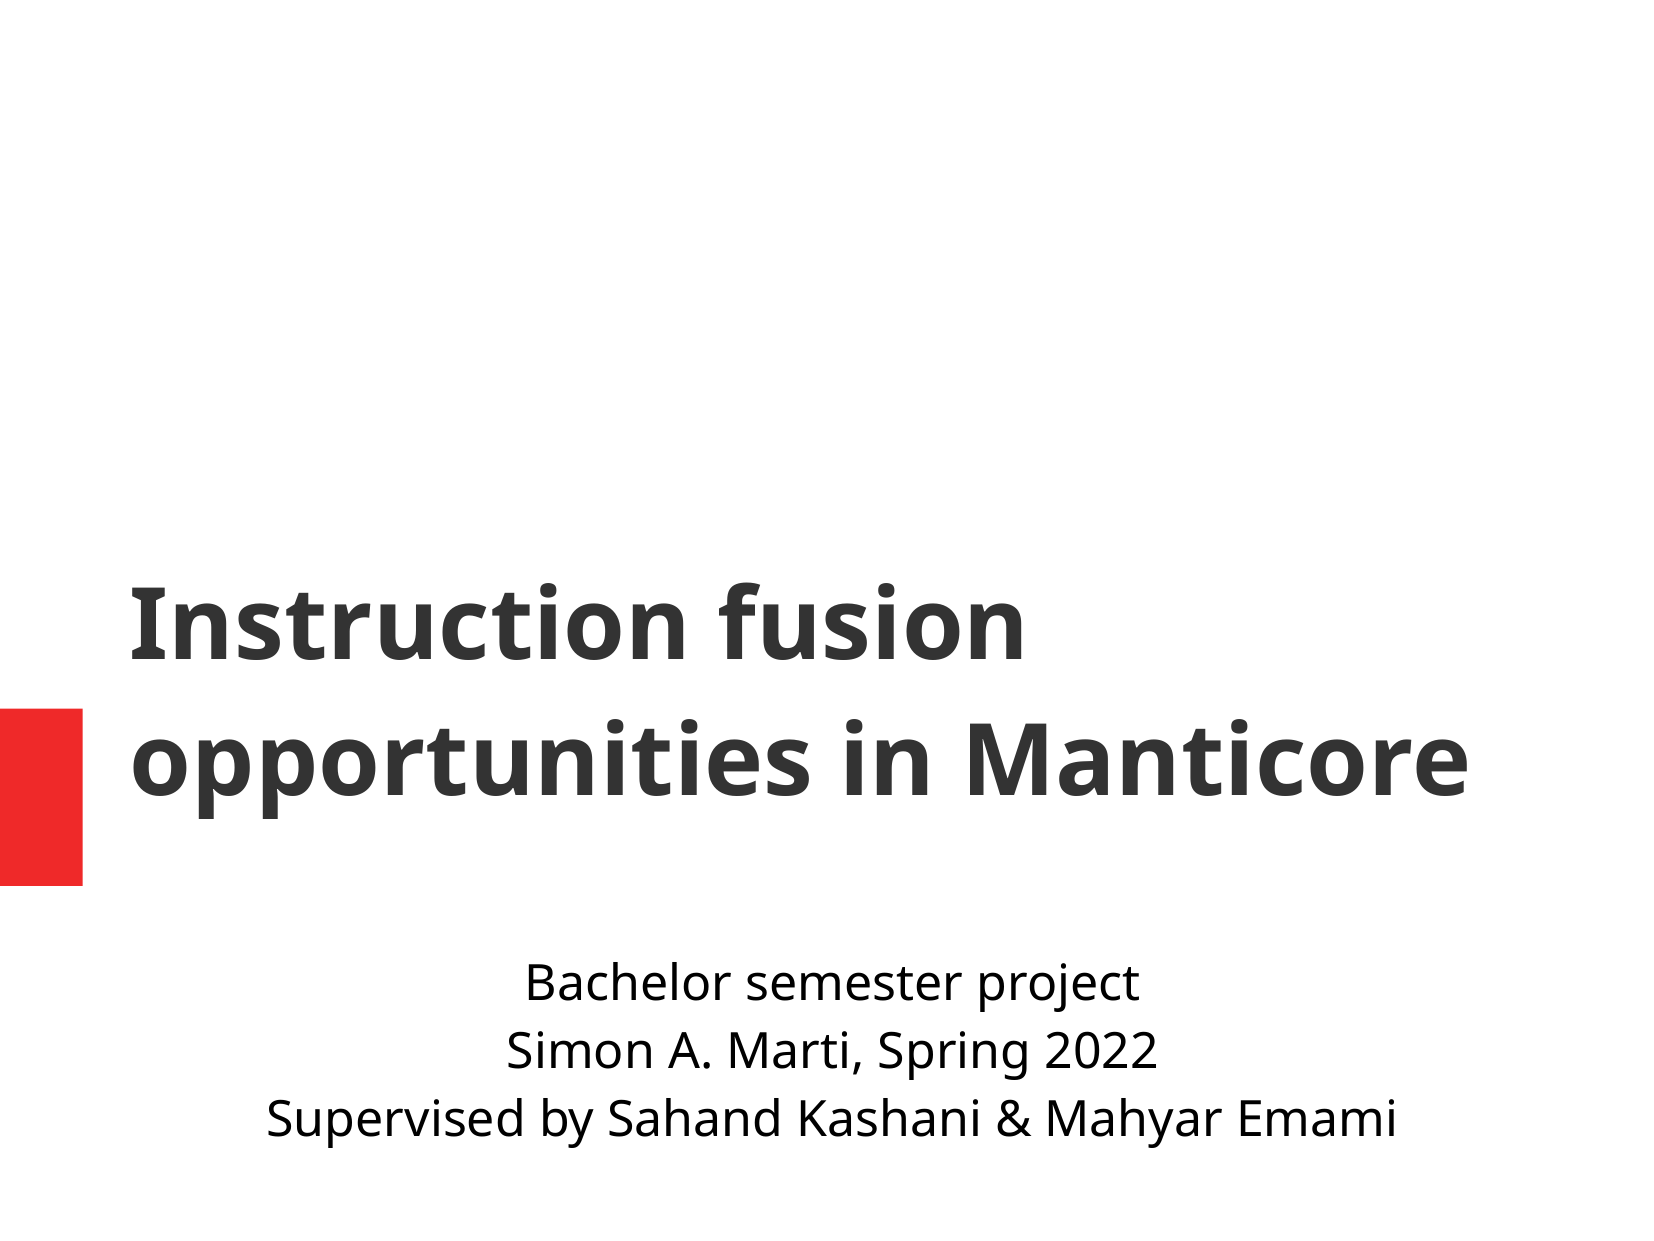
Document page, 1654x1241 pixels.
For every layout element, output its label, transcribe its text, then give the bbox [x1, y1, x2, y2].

title Instruction fusion opportunities in Manticore [129, 484, 1536, 894]
subtitle Bachelor semester project Simon A. Marti, Spring 2022 Supervised by Sahand Kashani & Mahyar Emami [129, 946, 1536, 1152]
